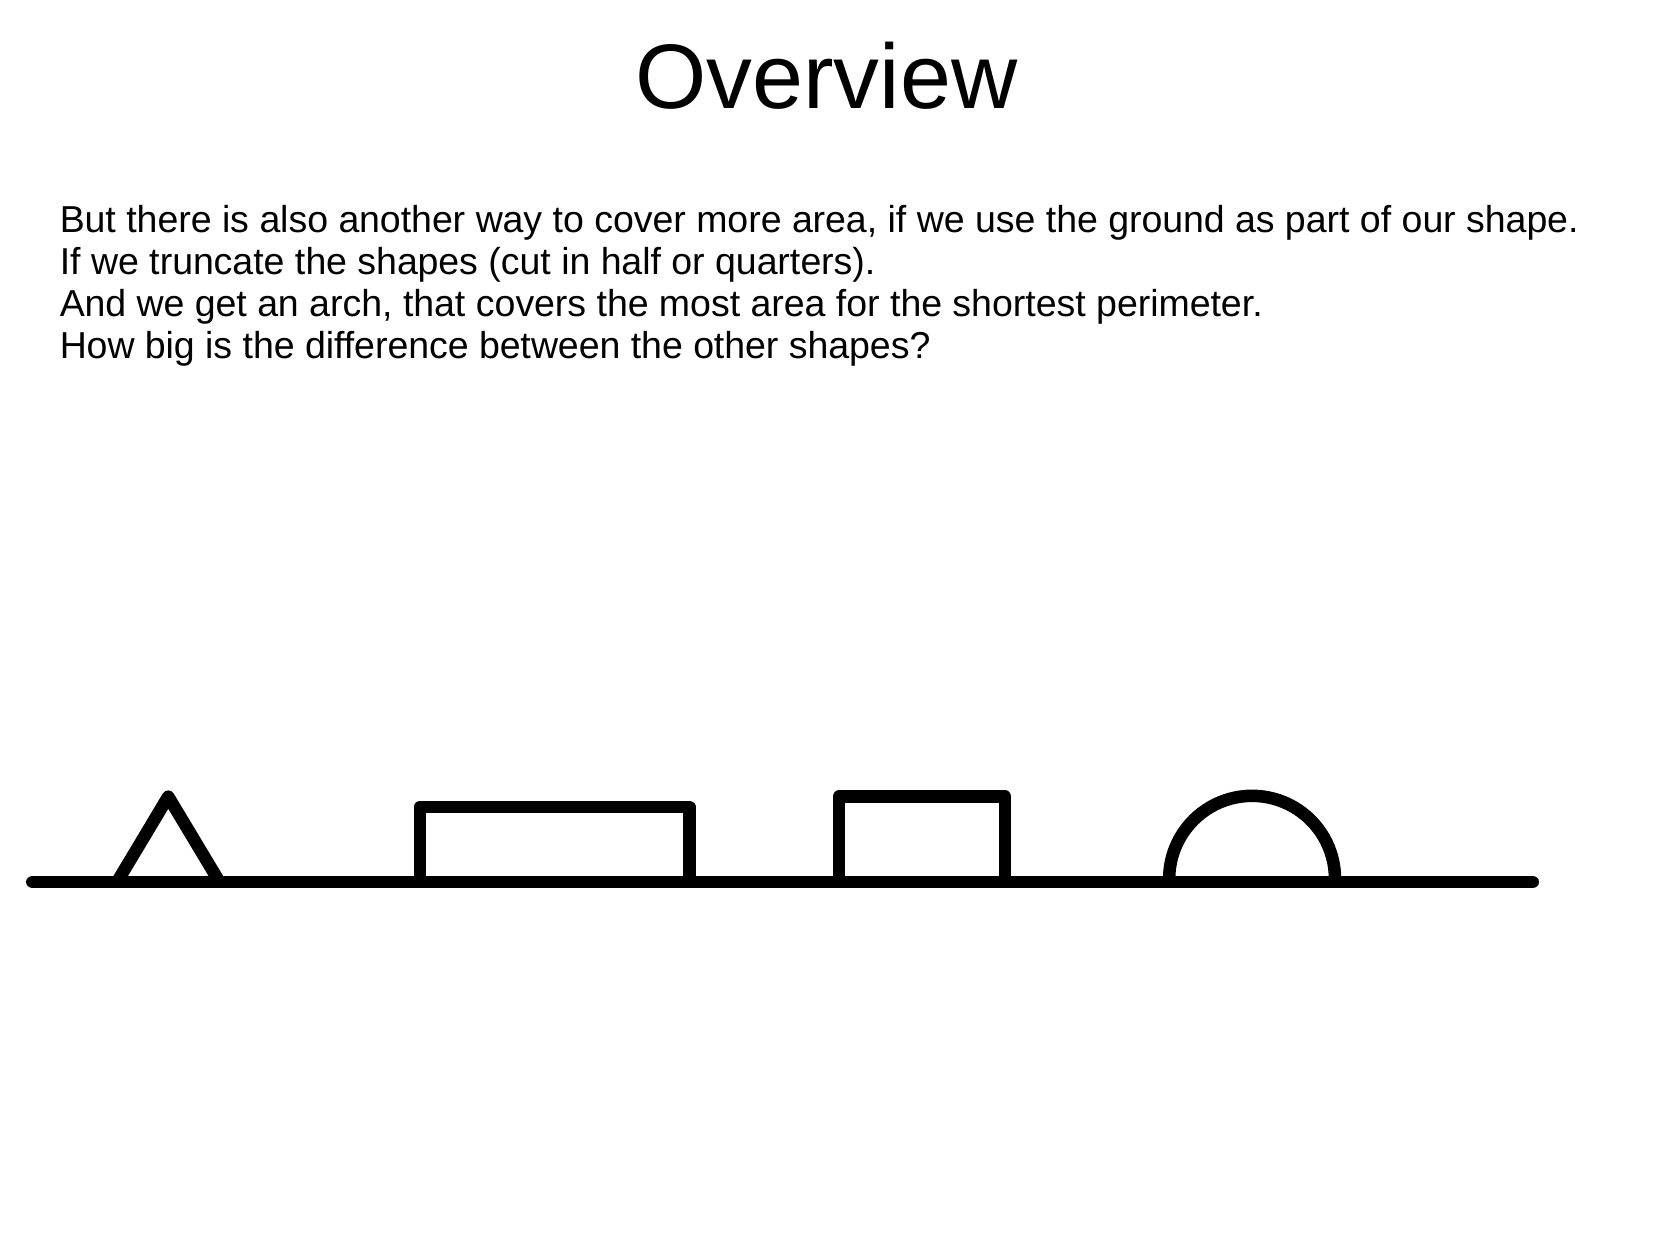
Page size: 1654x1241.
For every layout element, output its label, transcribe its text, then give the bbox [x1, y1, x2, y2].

title Overview [82, 25, 1571, 129]
text_box [32, 795, 1533, 1029]
text_box But there is also another way to cover more area, if we use the ground as part of our shape. If we truncate the shapes (cut in half or quarters). And we get an arch, that covers the most area for the shortest perimeter. How big is the difference between the other shapes? [45, 191, 1606, 459]
